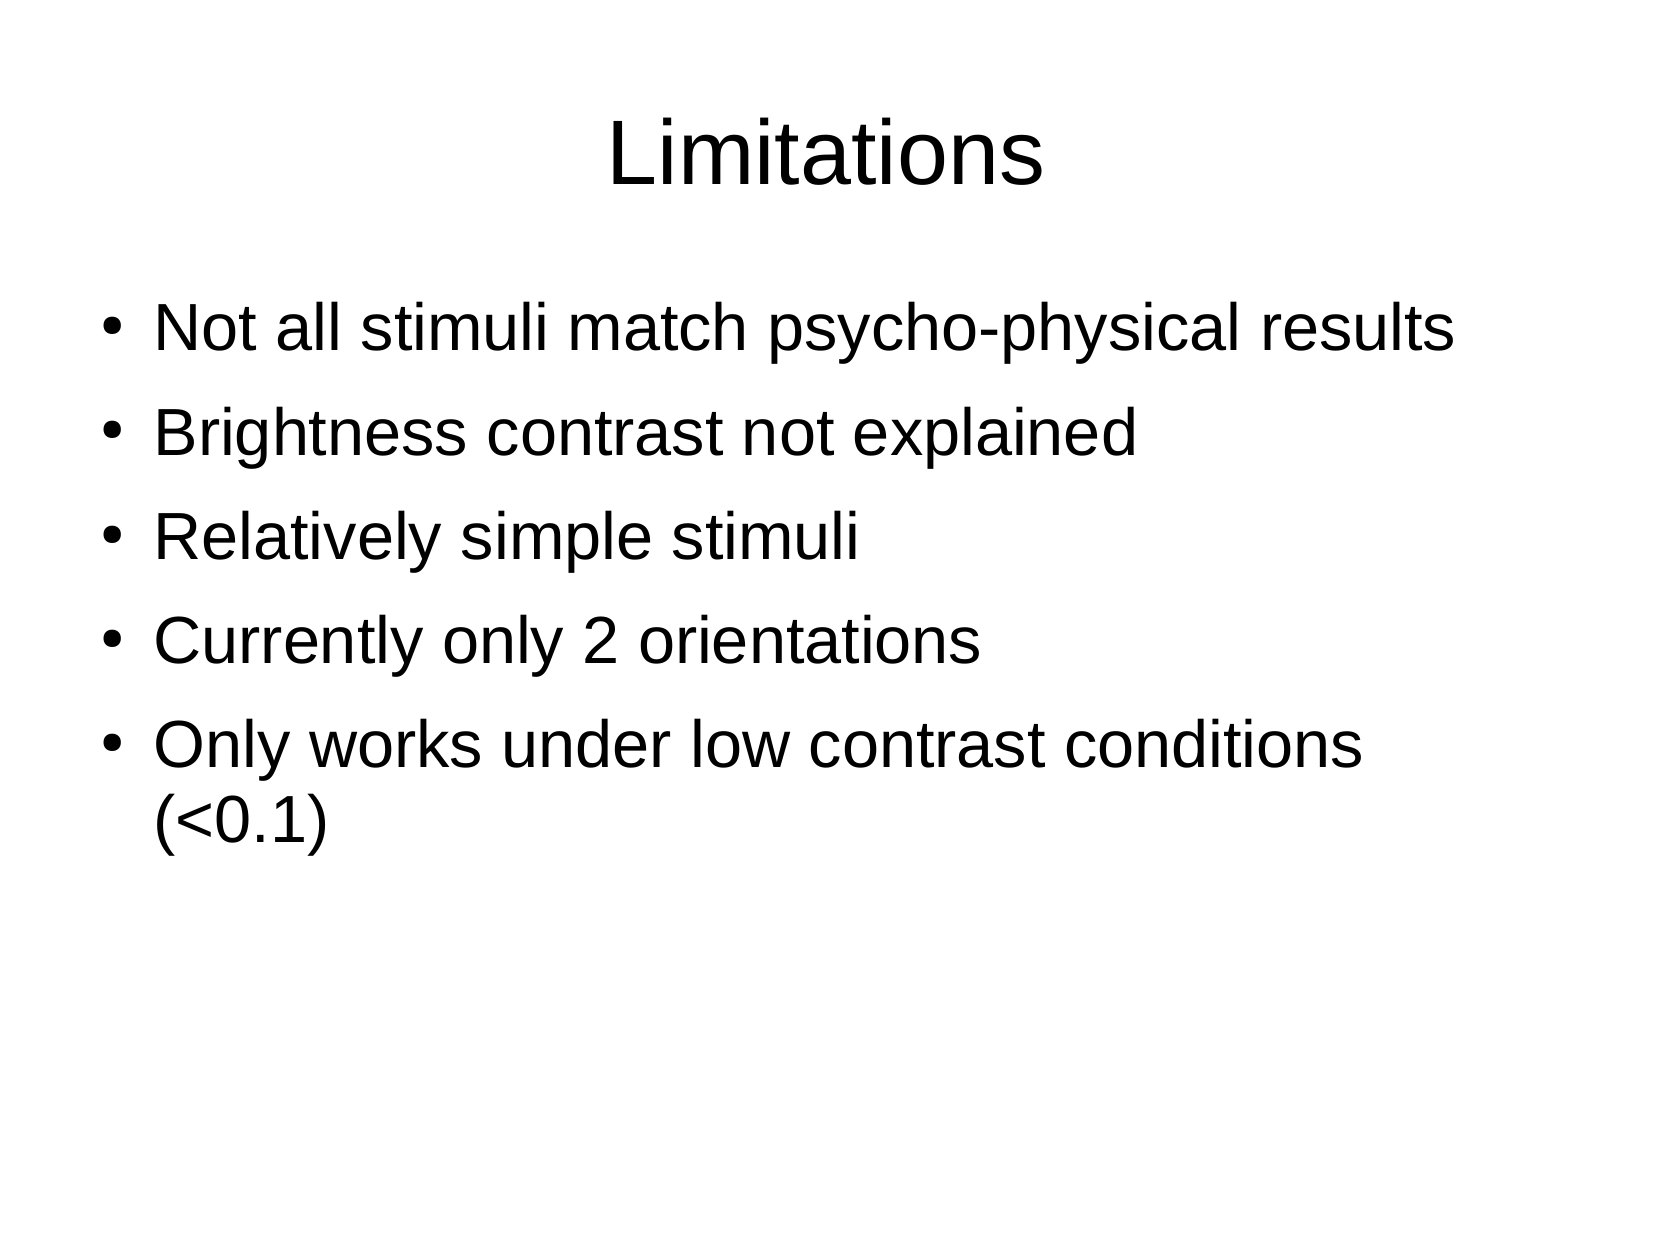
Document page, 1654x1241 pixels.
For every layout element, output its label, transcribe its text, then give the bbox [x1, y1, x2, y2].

title Limitations [82, 49, 1571, 257]
list Not all stimuli match psycho-physical results Brightness contrast not explained Relatively simple stimuli Currently only 2 orientations Only works under low contrast conditions (<0.1) [82, 290, 1538, 1010]
